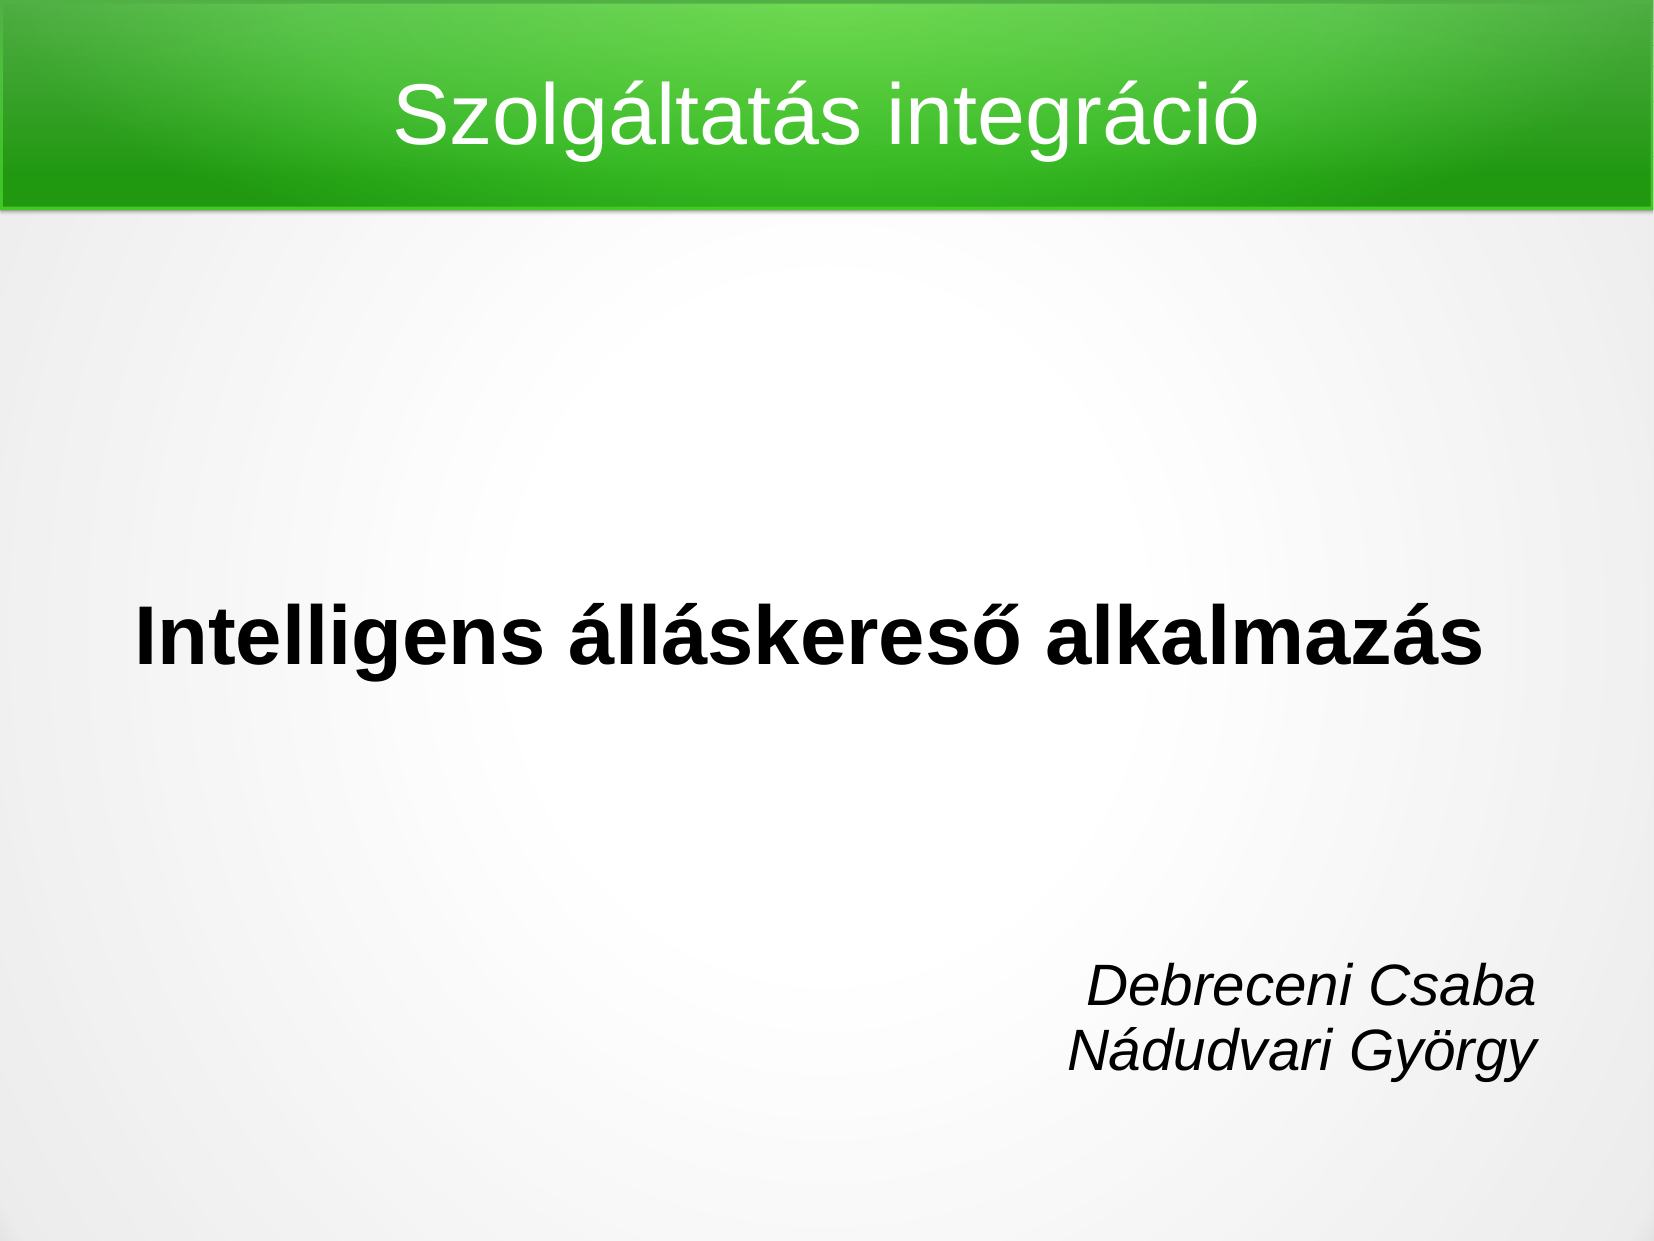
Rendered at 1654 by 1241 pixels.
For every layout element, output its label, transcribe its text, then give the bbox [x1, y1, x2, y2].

subtitle Intelligens álláskereső alkalmazás Debreceni Csaba Nádudvari György [82, 217, 1538, 1083]
title Szolgáltatás integráció [82, 49, 1571, 179]
